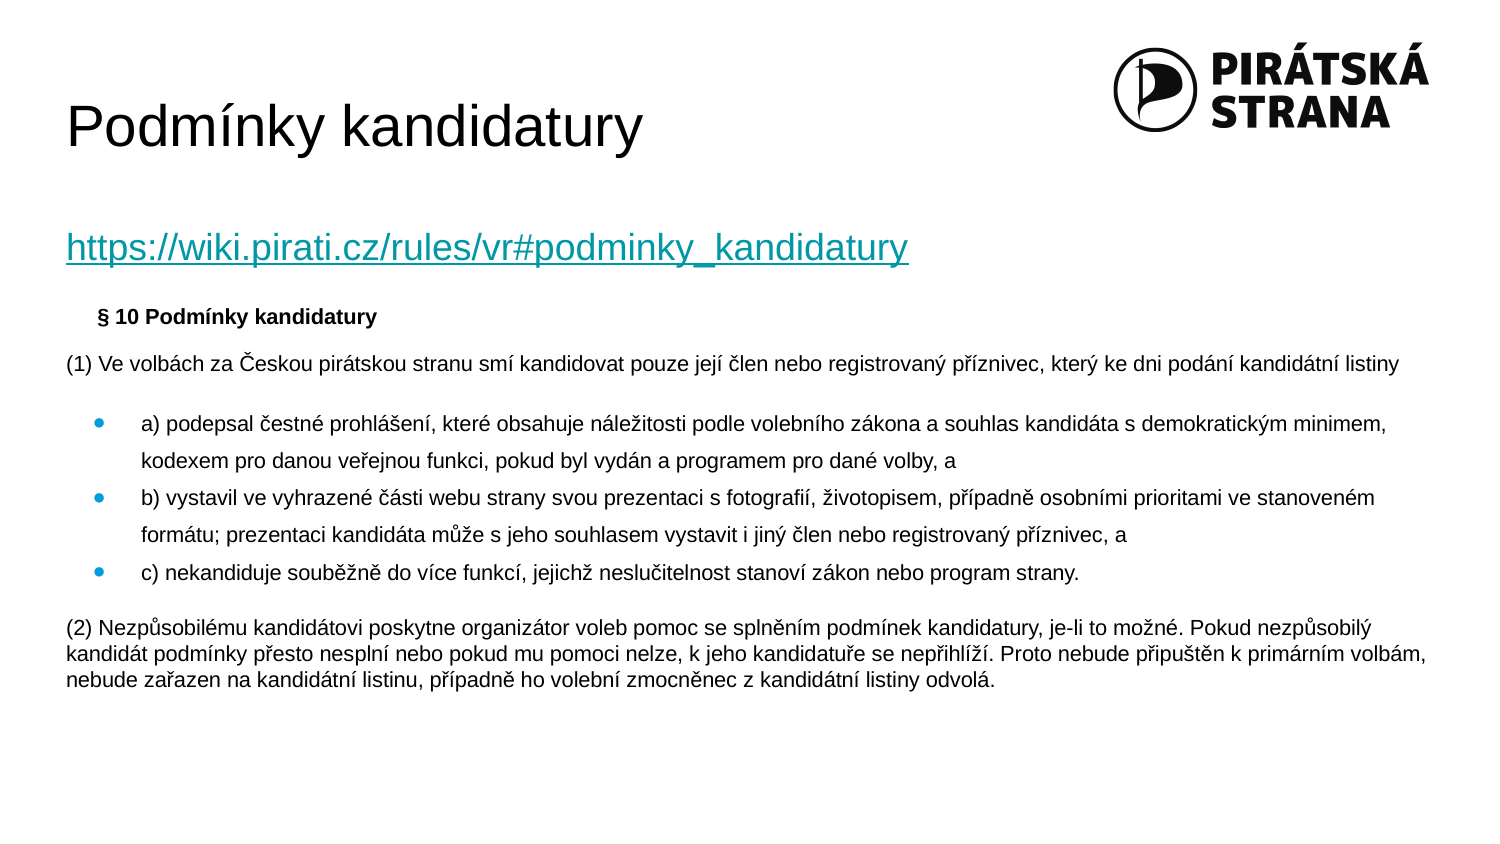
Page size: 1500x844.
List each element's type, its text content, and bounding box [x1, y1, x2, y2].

picture [1104, 40, 1438, 72]
list https://wiki.pirati.cz/rules/vr#podminky_kandidatury § 10 Podmínky kandidatury (1) Ve volbách za Českou pirátskou stranu smí kandidovat pouze její člen nebo registrovaný příznivec, který ke dni podání kandidátní listiny a) podepsal čestné prohlášení, které obsahuje náležitosti podle volebního zákona a souhlas kandidáta s demokratickým minimem, kodexem pro danou veřejnou funkci, pokud byl vydán a programem pro dané volby, a b) vystavil ve vyhrazené části webu strany svou prezentaci s fotografií, životopisem, případně osobními prioritami ve stanoveném formátu; prezentaci kandidáta může s jeho souhlasem vystavit i jiný člen nebo registrovaný příznivec, a c) nekandiduje souběžně do více funkcí, jejichž neslučitelnost stanoví zákon nebo program strany. (2) Nezpůsobilému kandidátovi poskytne organizátor voleb pomoc se splněním podmínek kandidatury, je-li to možné. Pokud nezpůsobilý kandidát podmínky přesto nesplní nebo pokud mu pomoci nelze, k jeho kandidatuře se nepřihlíží. Proto nebude připuštěn k primárním volbám, nebude zařazen na kandidátní listinu, případně ho volební zmocněnec z kandidátní listiny odvolá. [51, 189, 1449, 750]
title Podmínky kandidatury [51, 72, 1449, 167]
